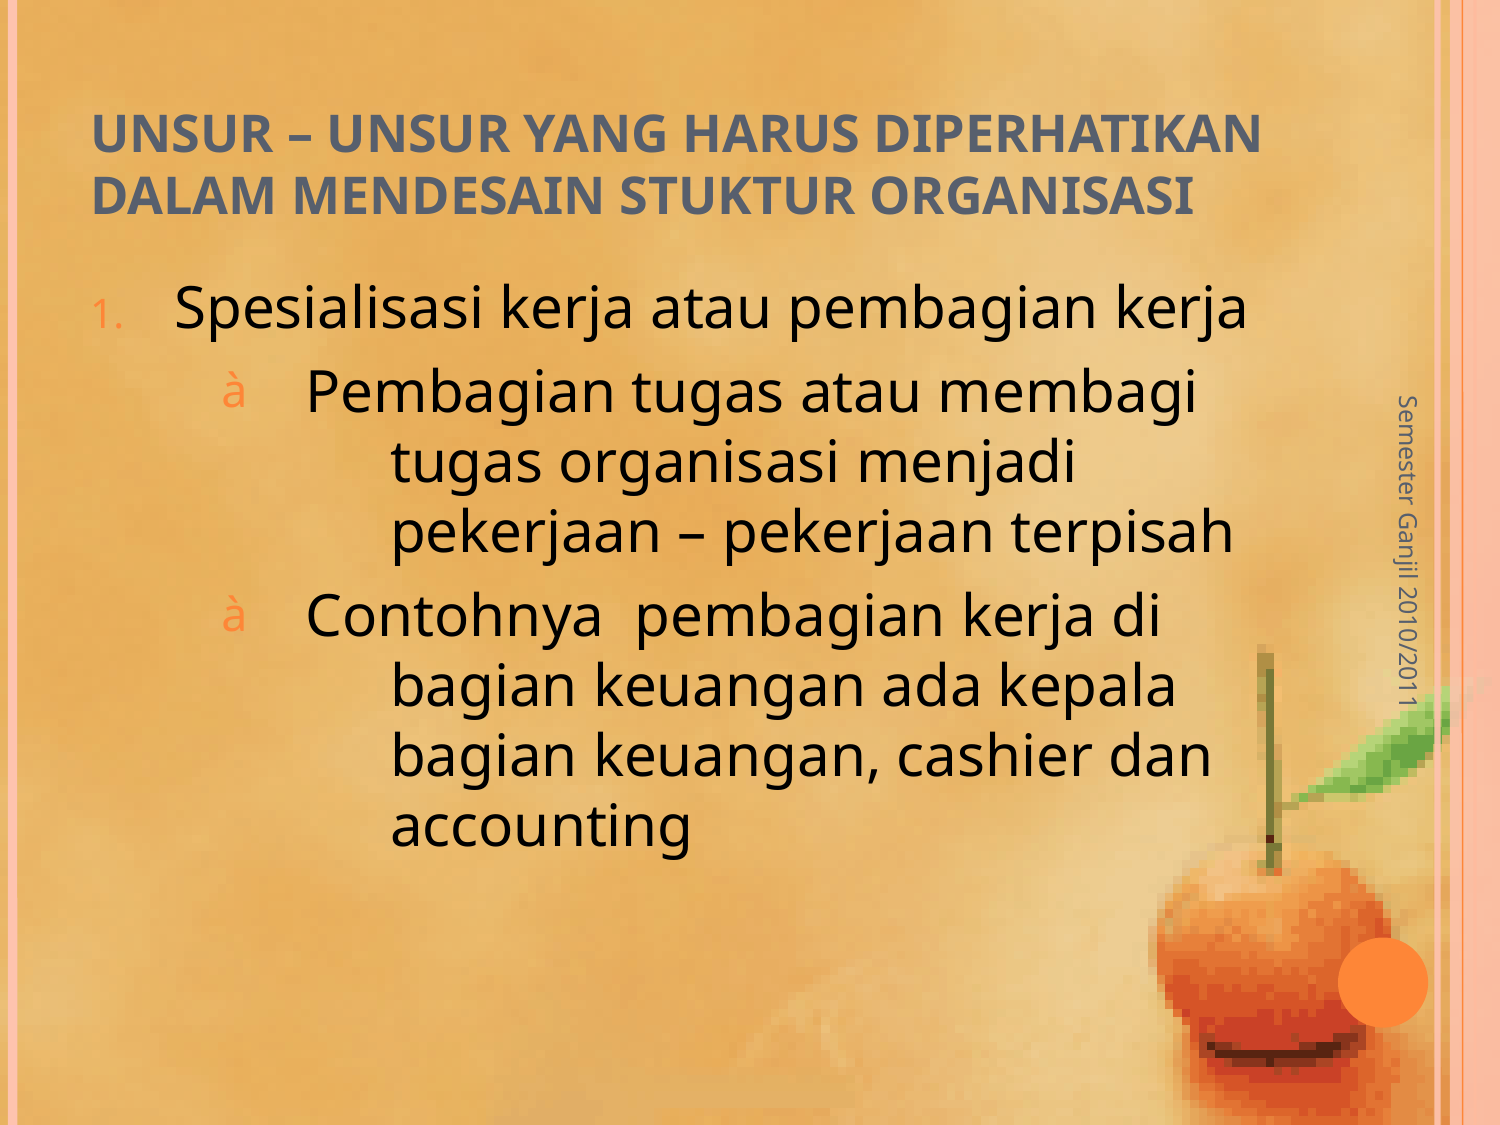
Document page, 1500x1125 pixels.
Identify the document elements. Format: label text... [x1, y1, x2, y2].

text_box Semester Ganjil 2010/2011 [1379, 380, 1440, 906]
title Unsur – unsur yang harus diperhatikan dalam mendesain stuktur organisasi [75, 45, 1300, 233]
list Spesialisasi kerja atau pembagian kerja Pembagian tugas atau membagi tugas organisasi menjadi pekerjaan – pekerjaan terpisah Contohnya pembagian kerja di bagian keuangan ada kepala bagian keuangan, cashier dan accounting [75, 262, 1365, 1062]
